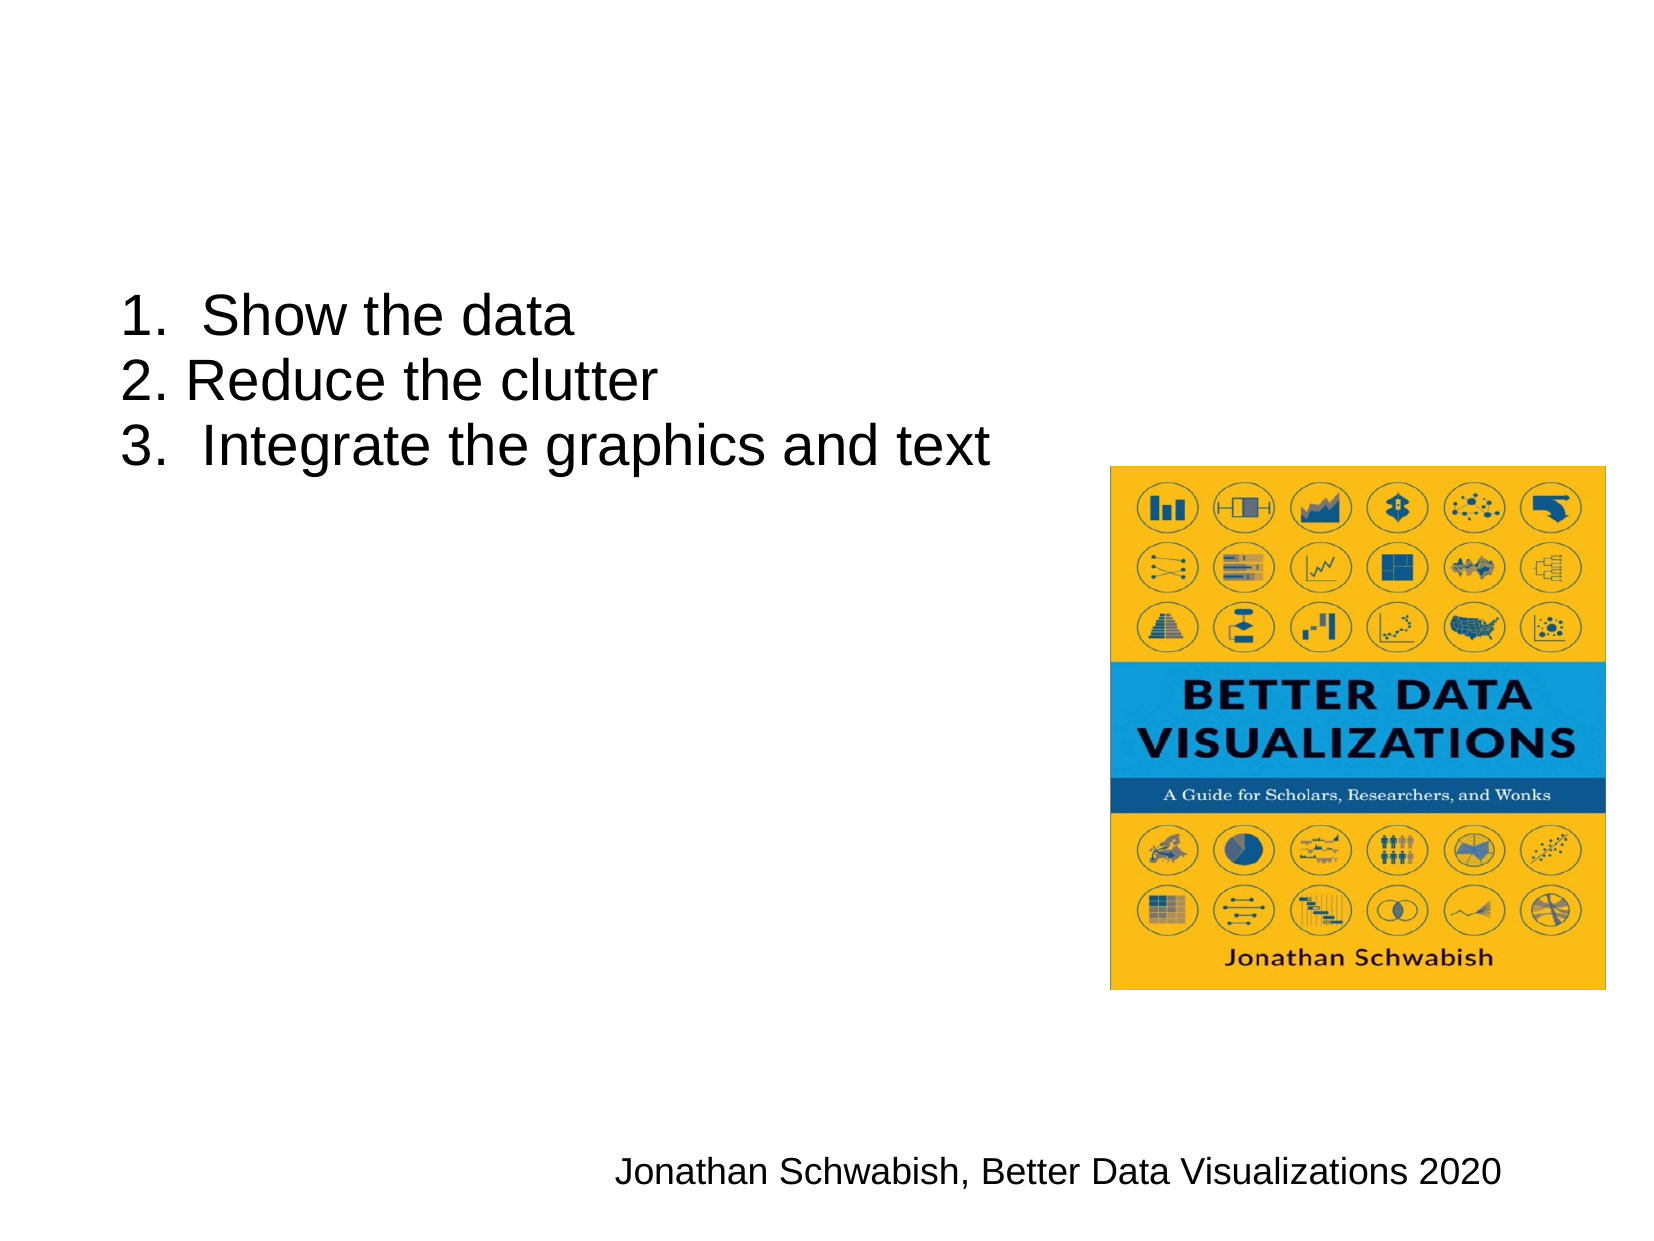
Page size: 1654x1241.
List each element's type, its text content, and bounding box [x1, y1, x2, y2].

text_box 1. Show the data 2. Reduce the clutter 3. Integrate the graphics and text [106, 275, 1006, 616]
text_box Jonathan Schwabish, Better Data Visualizations 2020 [600, 1143, 1520, 1201]
picture [1110, 466, 1606, 991]
